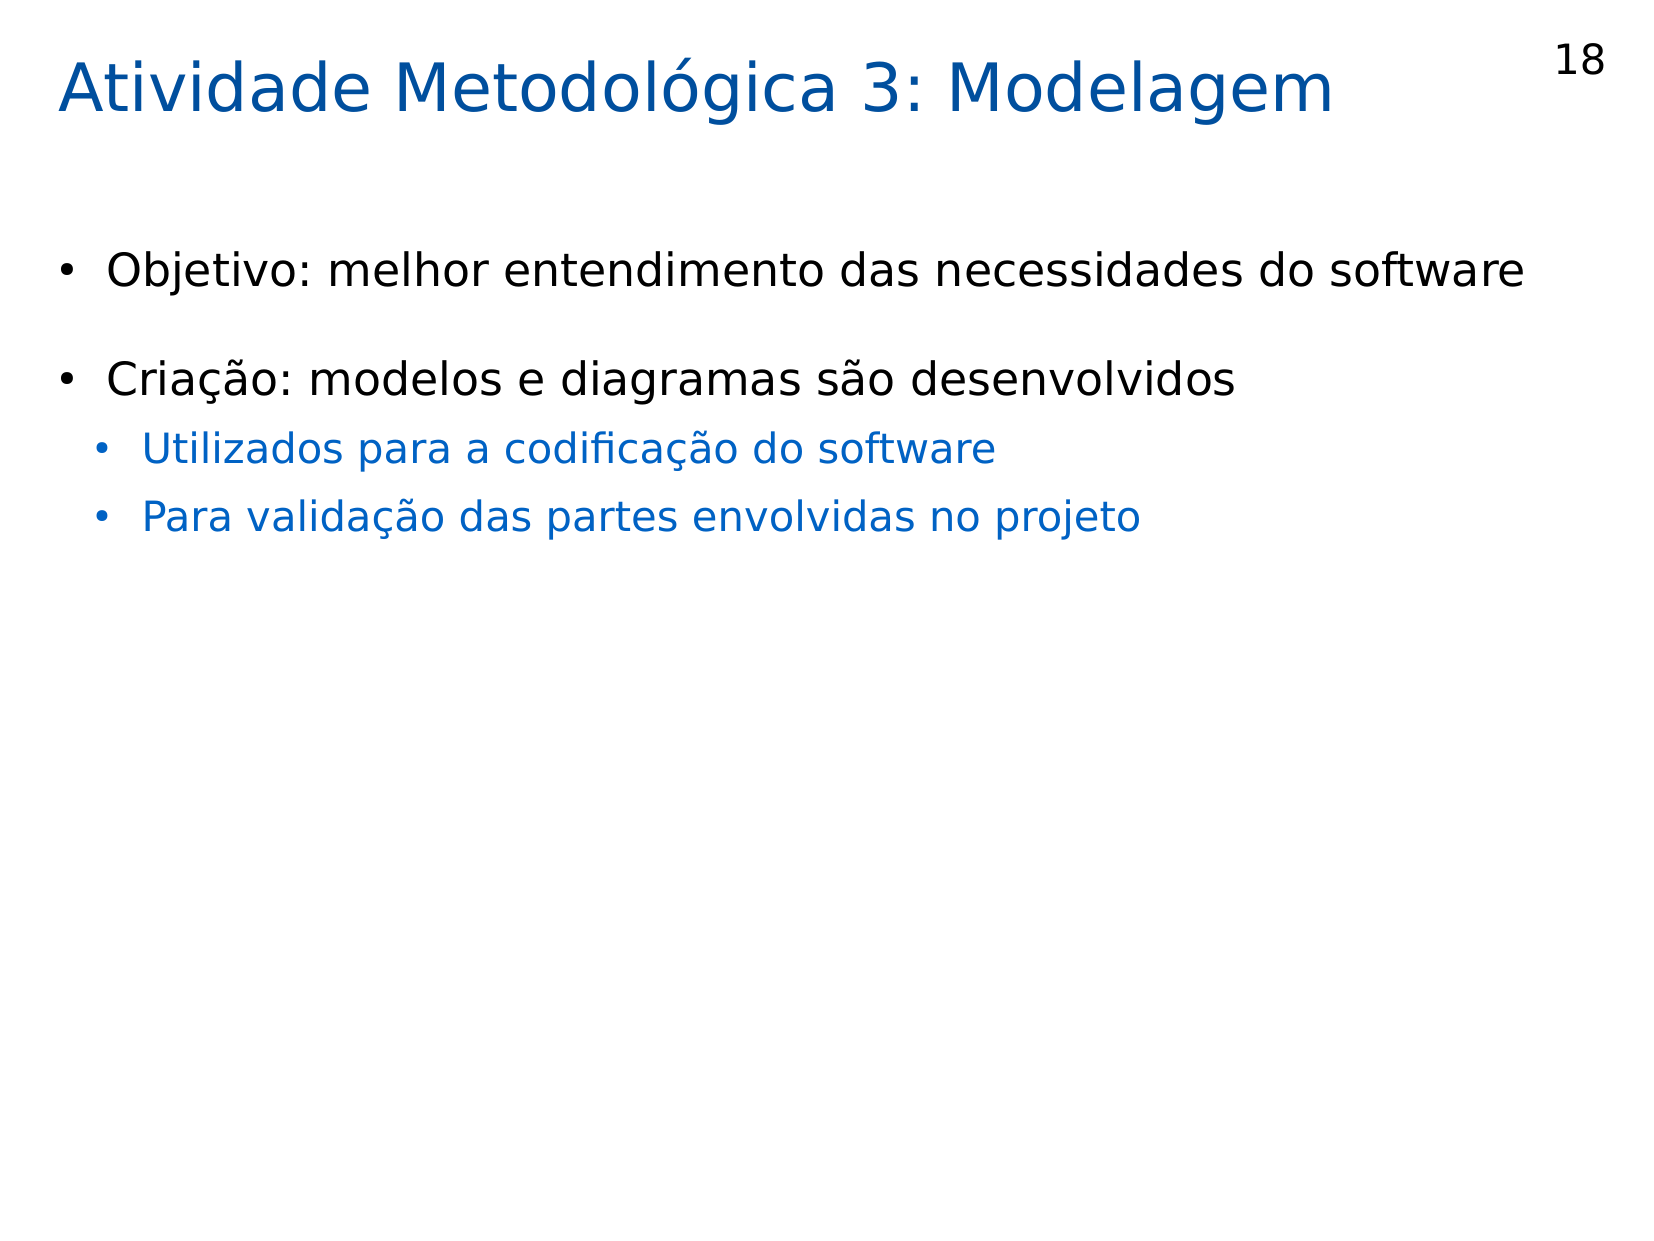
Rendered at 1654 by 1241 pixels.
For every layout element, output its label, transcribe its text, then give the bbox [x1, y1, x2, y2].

list Objetivo: melhor entendimento das necessidades do software Criação: modelos e diagramas são desenvolvidos Utilizados para a codificação do software Para validação das partes envolvidas no projeto [59, 236, 1595, 1211]
title Atividade Metodológica 3: Modelagem [59, 29, 1506, 148]
